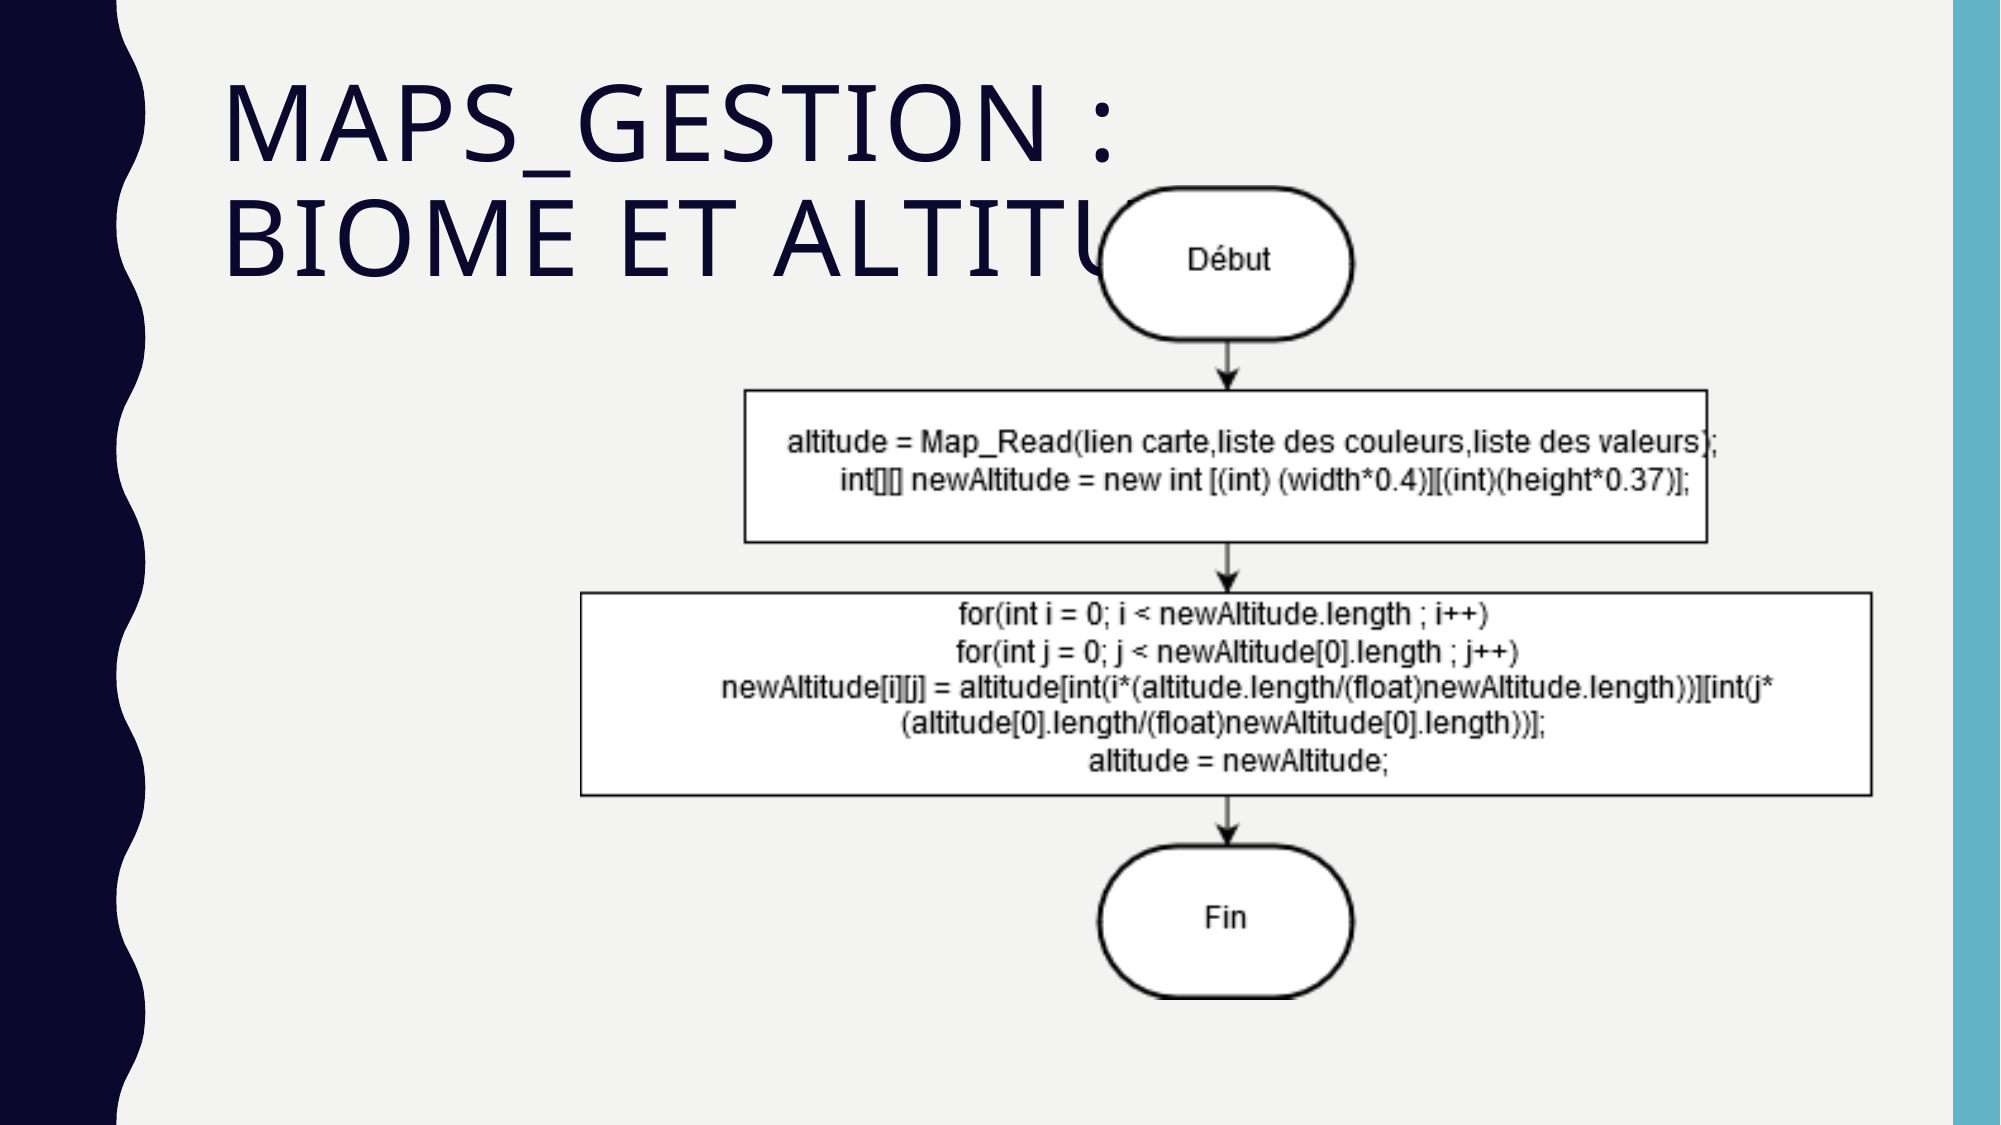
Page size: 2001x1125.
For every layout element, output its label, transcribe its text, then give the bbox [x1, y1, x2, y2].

picture [580, 185, 1876, 1000]
title Maps_gestion : biome et altitude [205, 62, 1876, 308]
